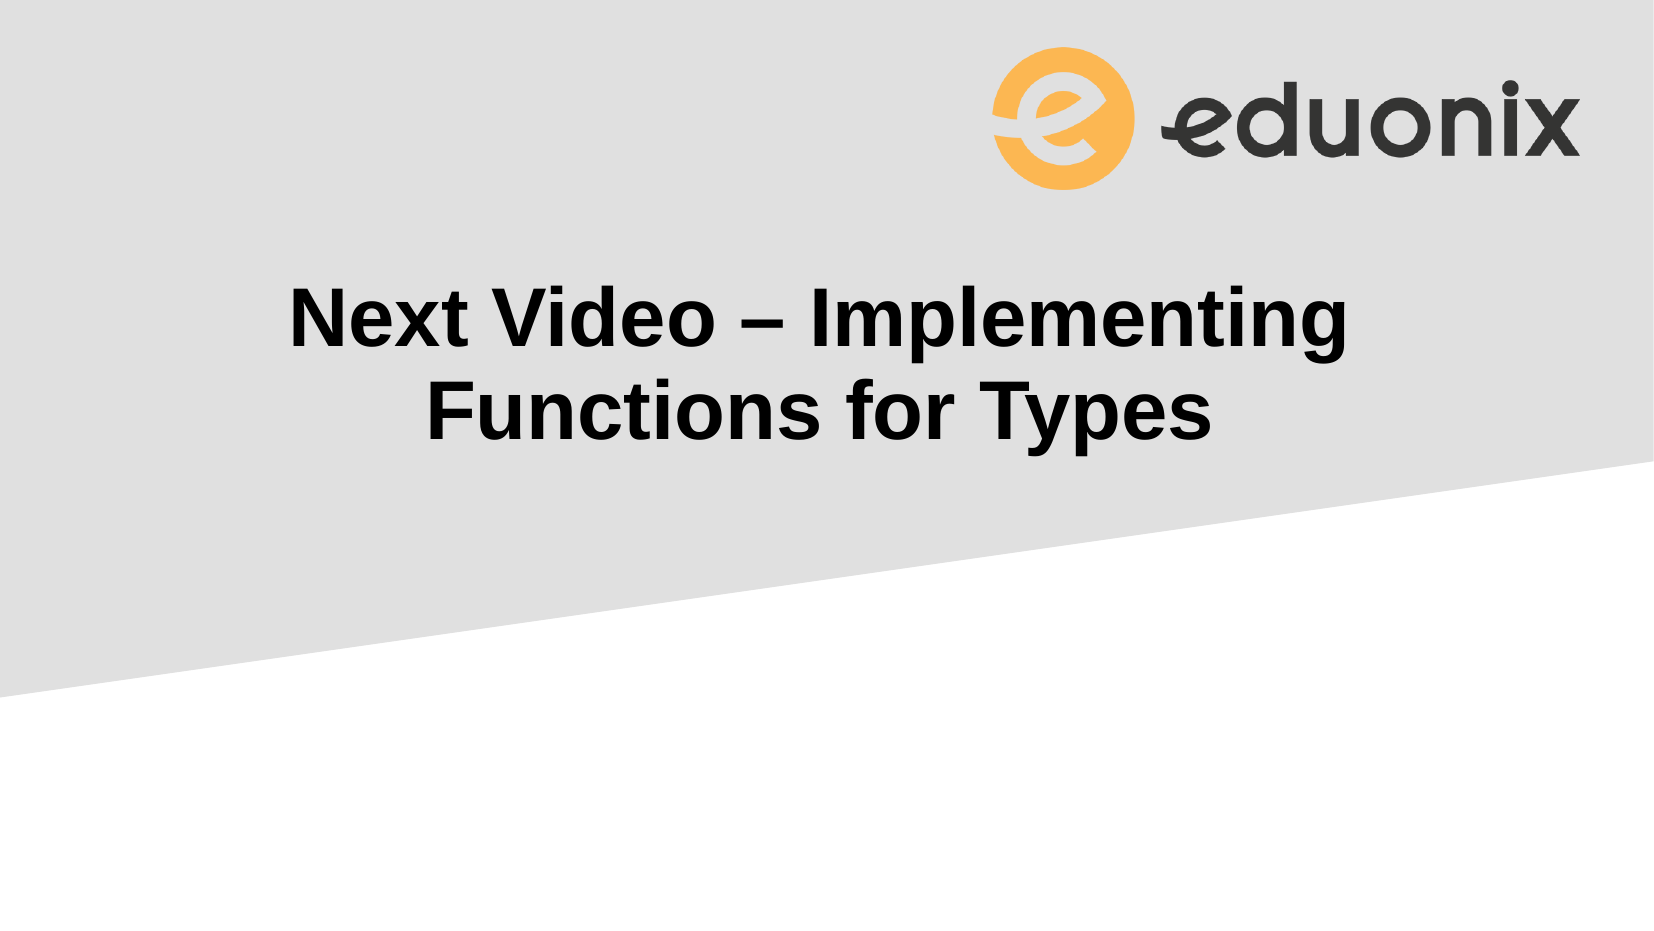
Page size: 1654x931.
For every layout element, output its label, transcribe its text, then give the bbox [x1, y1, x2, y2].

title Next Video – Implementing Functions for Types [75, 90, 1564, 639]
picture [992, 47, 1580, 190]
